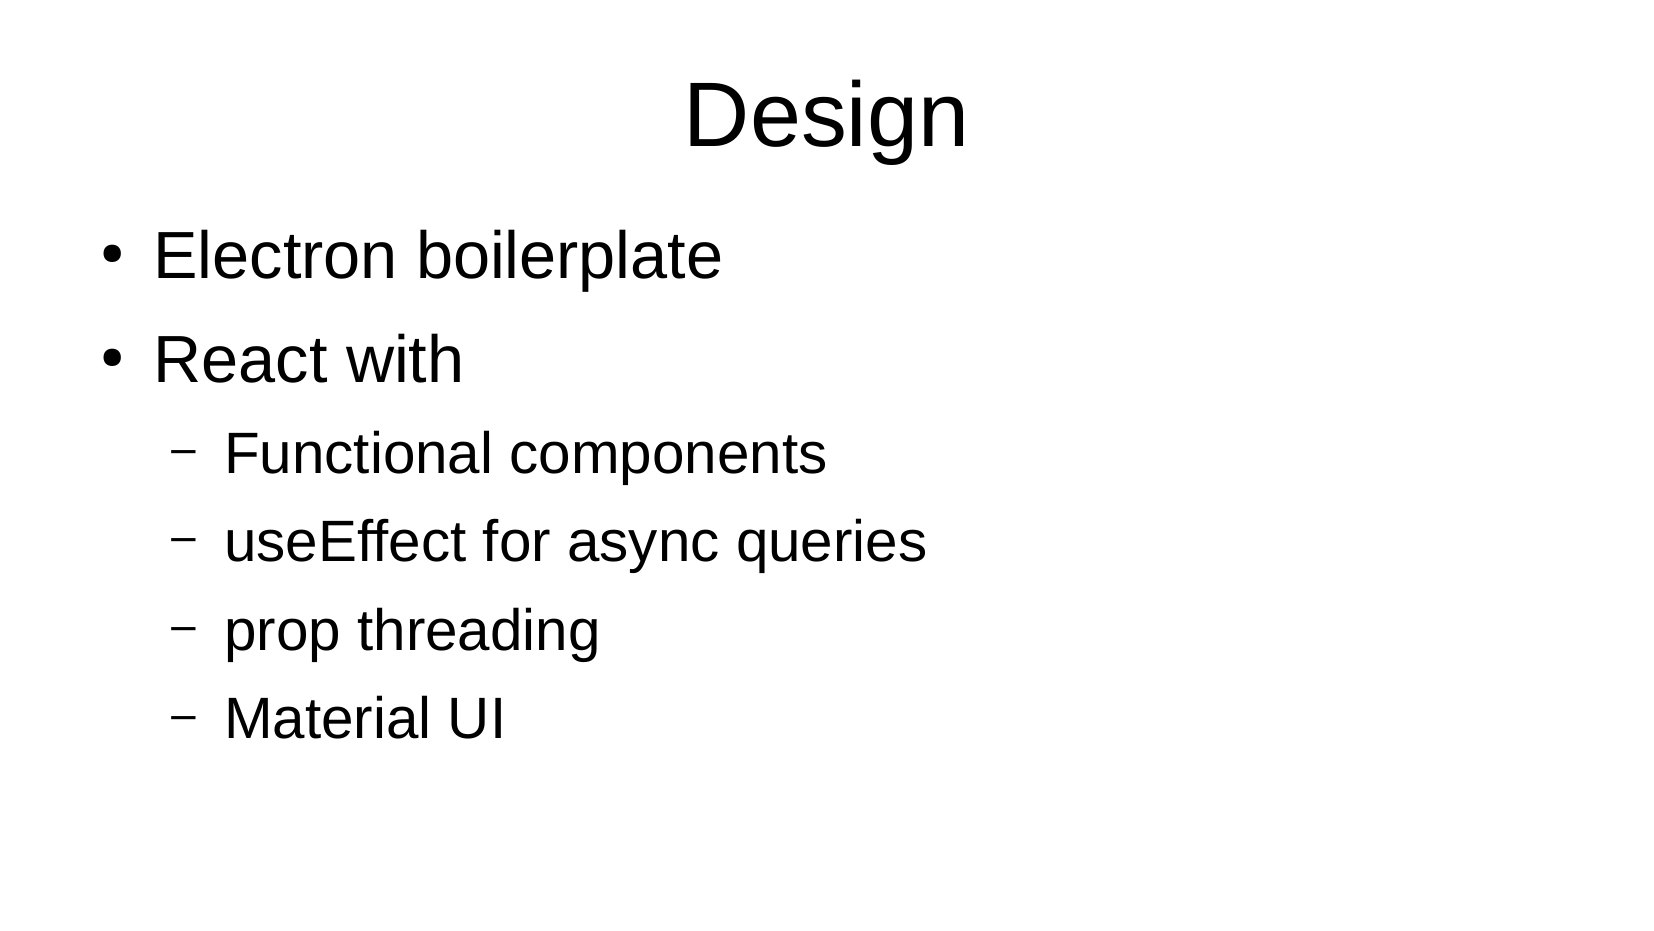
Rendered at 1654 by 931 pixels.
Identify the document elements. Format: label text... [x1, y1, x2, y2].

title Design [82, 37, 1571, 193]
list Electron boilerplate React with Functional components useEffect for async queries prop threading Material UI [82, 217, 1571, 758]
